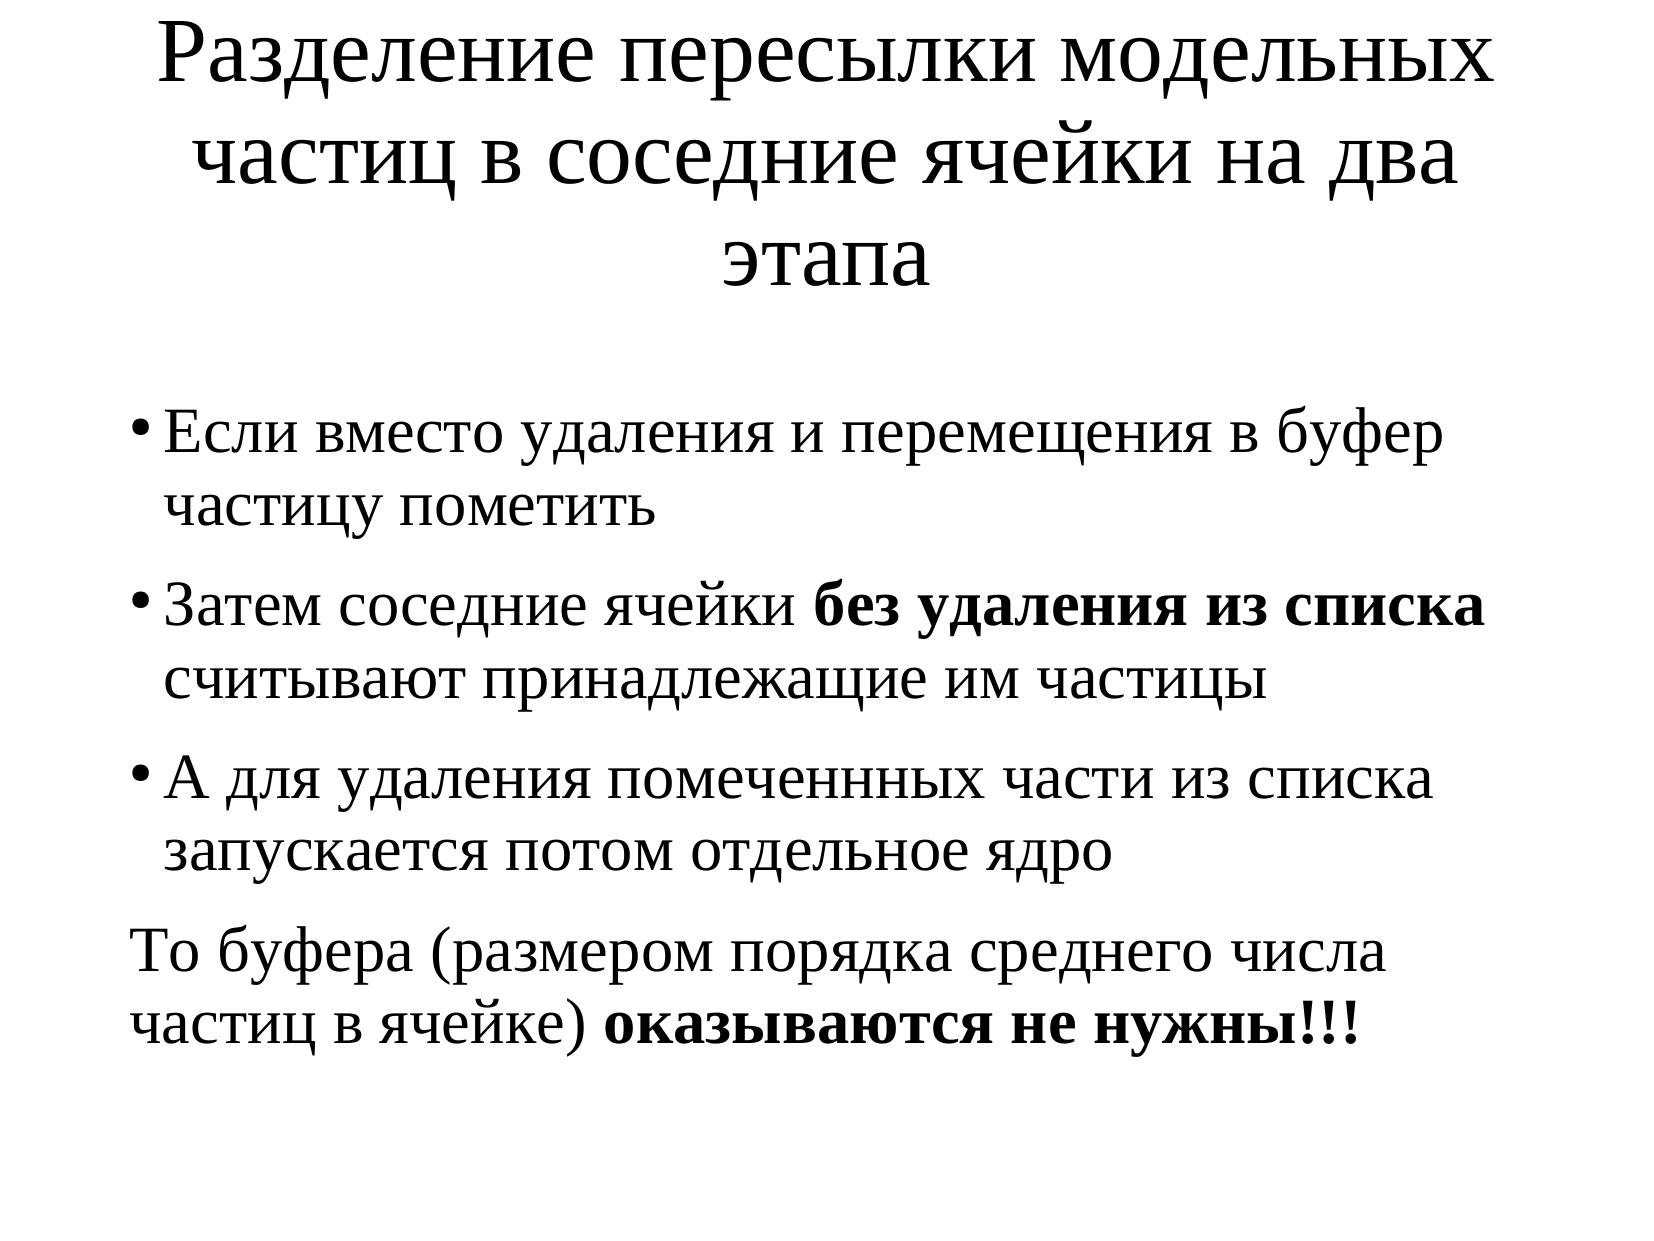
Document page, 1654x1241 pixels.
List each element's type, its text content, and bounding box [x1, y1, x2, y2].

list Если вместо удаления и перемещения в буфер частицу пометить Затем соседние ячейки без удаления из списка считывают принадлежащие им частицы А для удаления помеченнных части из списка запускается потом отдельное ядро То буфера (размером порядка среднего числа частиц в ячейке) оказываются не нужны!!! [74, 390, 1531, 1111]
title Разделение пересылки модельных частиц в соседние ячейки на два этапа [82, 0, 1571, 311]
